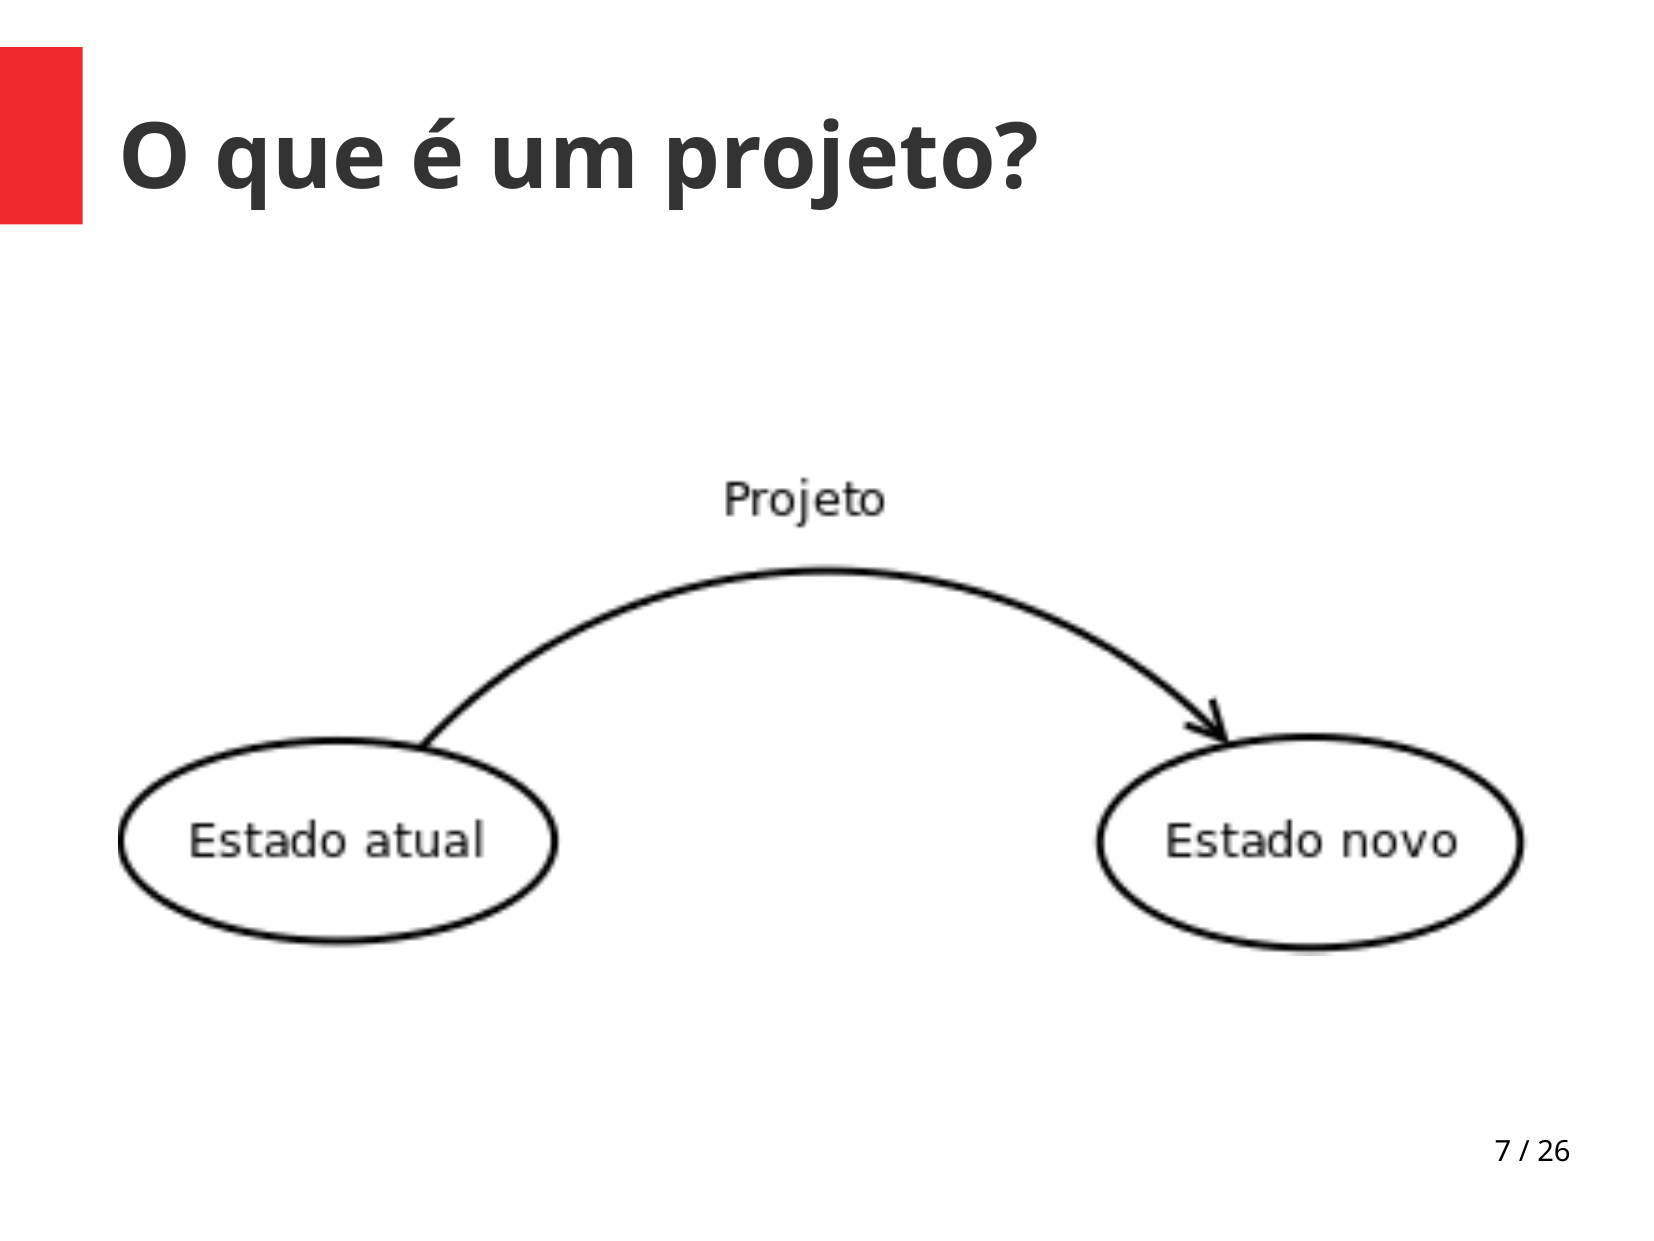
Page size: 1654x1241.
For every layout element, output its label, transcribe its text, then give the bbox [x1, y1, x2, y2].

title O que é um projeto? [118, 49, 1571, 257]
picture [118, 472, 1536, 956]
